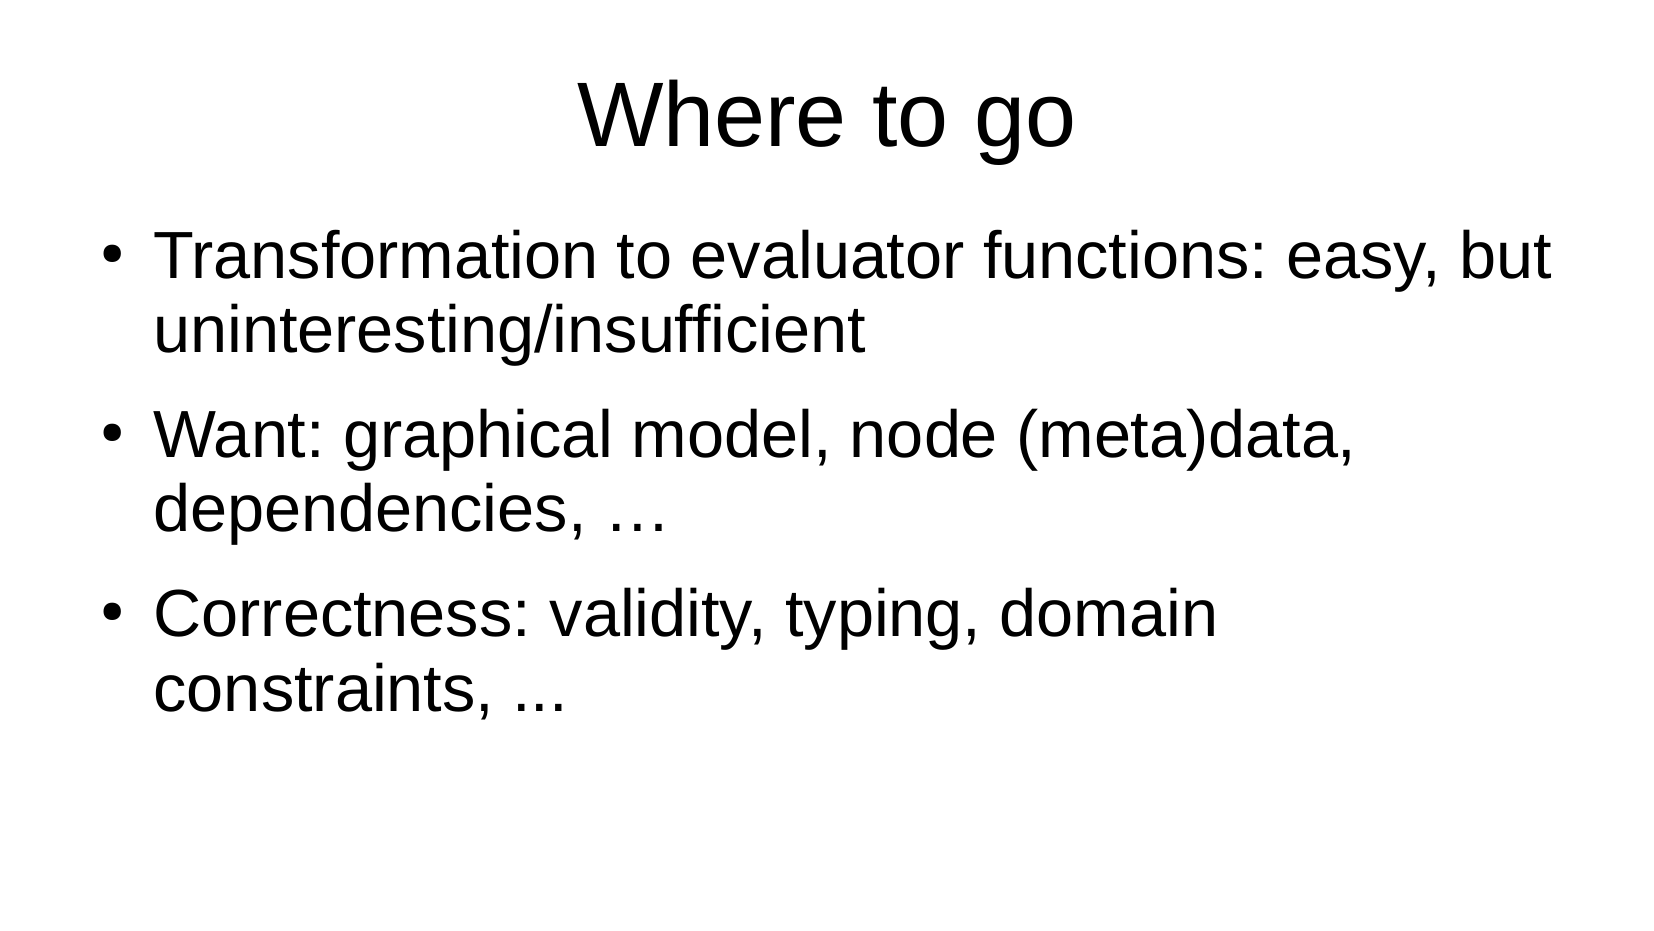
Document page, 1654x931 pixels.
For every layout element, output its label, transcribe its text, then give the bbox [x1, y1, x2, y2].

list Transformation to evaluator functions: easy, but uninteresting/insufficient Want: graphical model, node (meta)data, dependencies, … Correctness: validity, typing, domain constraints, ... [82, 217, 1571, 758]
title Where to go [82, 37, 1571, 193]
